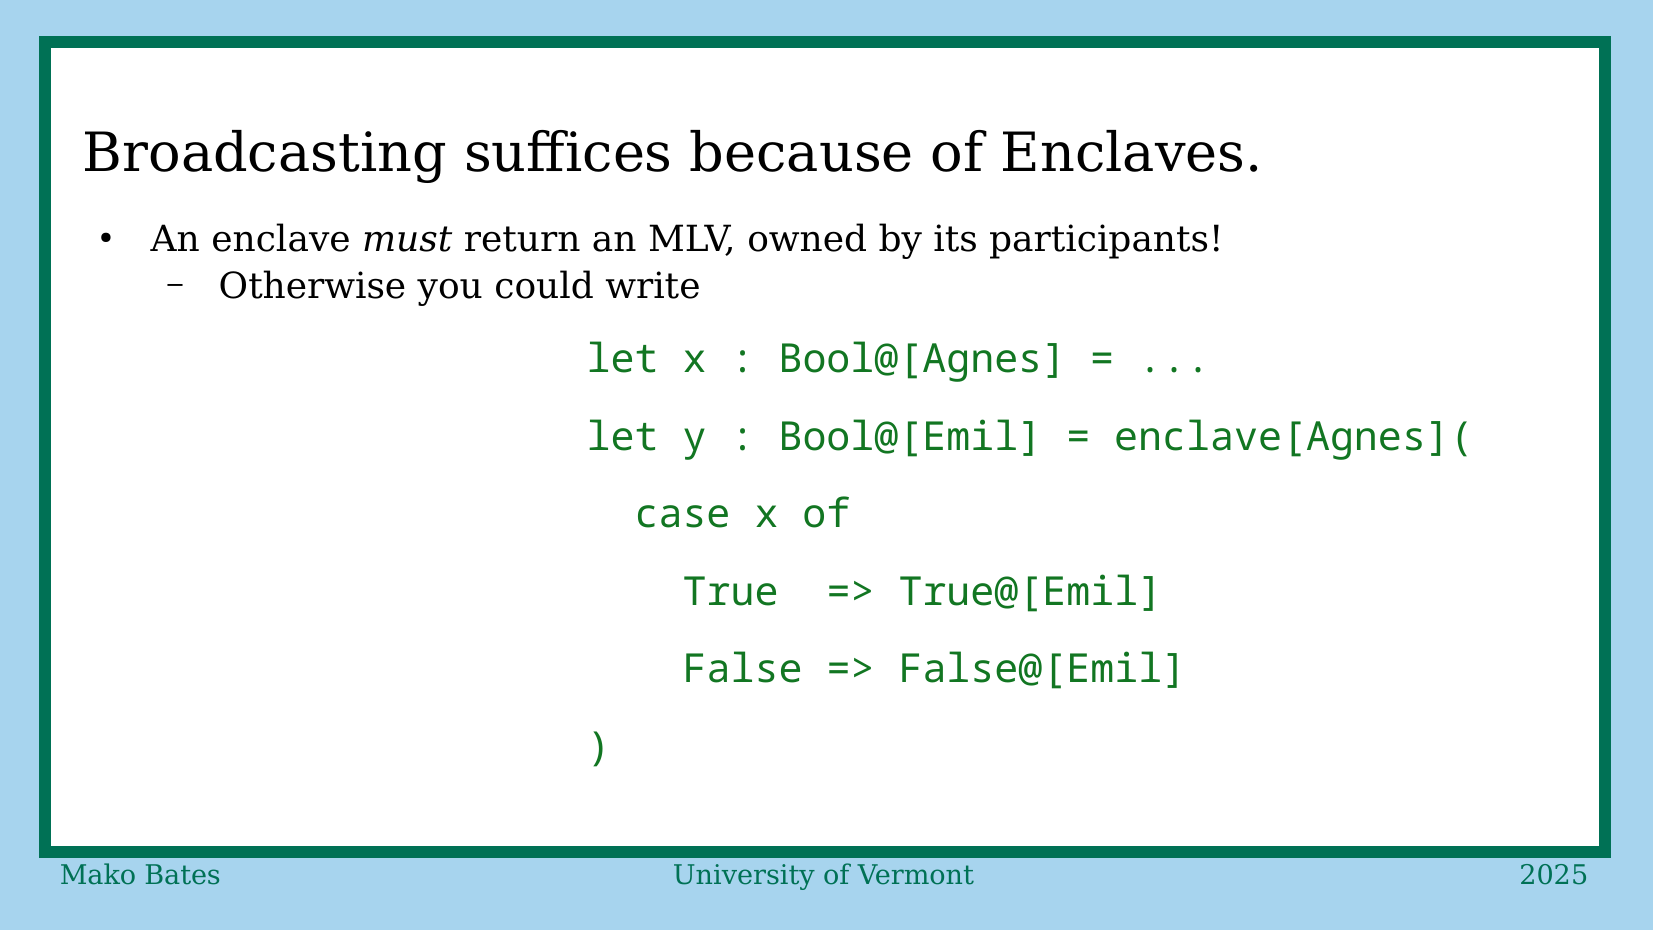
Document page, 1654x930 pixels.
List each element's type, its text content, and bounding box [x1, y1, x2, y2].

text_box [687, 864, 691, 877]
list An enclave must return an MLV, owned by its participants! Otherwise you could write let x : Bool@[Agnes] = ... let y : Bool@[Emil] = enclave[Agnes]( case x of True => True@[Emil] False => False@[Emil] ) [82, 217, 1571, 777]
title Broadcasting suffices because of Enclaves. [82, 101, 1571, 205]
